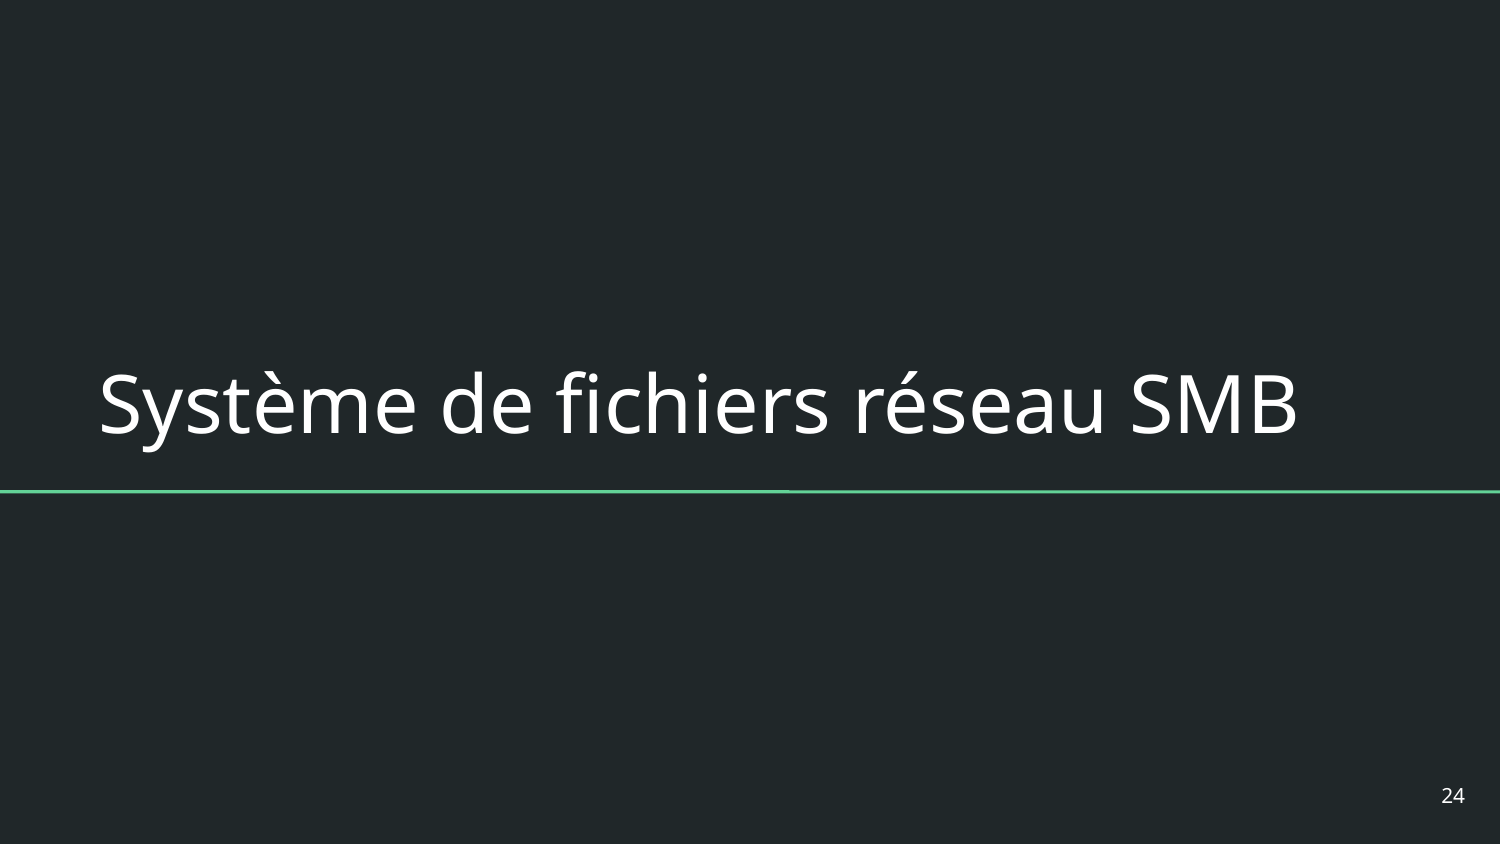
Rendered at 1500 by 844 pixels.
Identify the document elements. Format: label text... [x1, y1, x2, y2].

title Système de fichiers réseau SMB [83, 337, 1417, 466]
slide_number <numéro> [1389, 764, 1480, 830]
